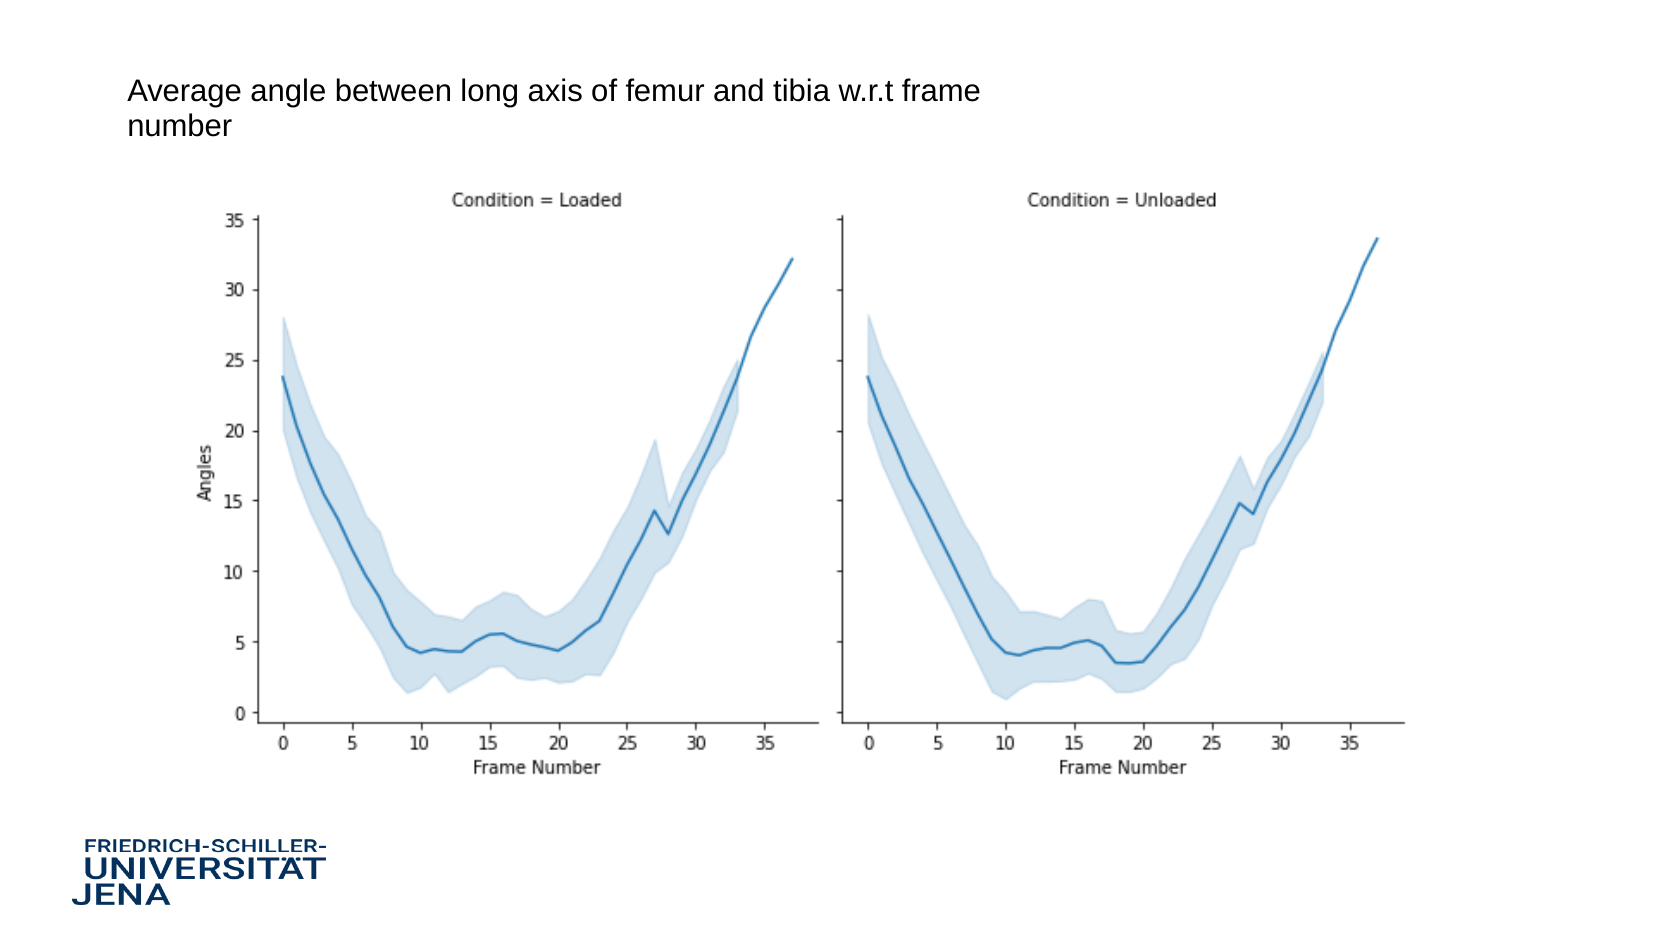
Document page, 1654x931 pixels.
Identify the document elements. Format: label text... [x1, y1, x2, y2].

picture [72, 839, 326, 905]
picture [187, 181, 1414, 788]
text_box Average angle between long axis of femur and tibia w.r.t frame number [112, 66, 1043, 151]
